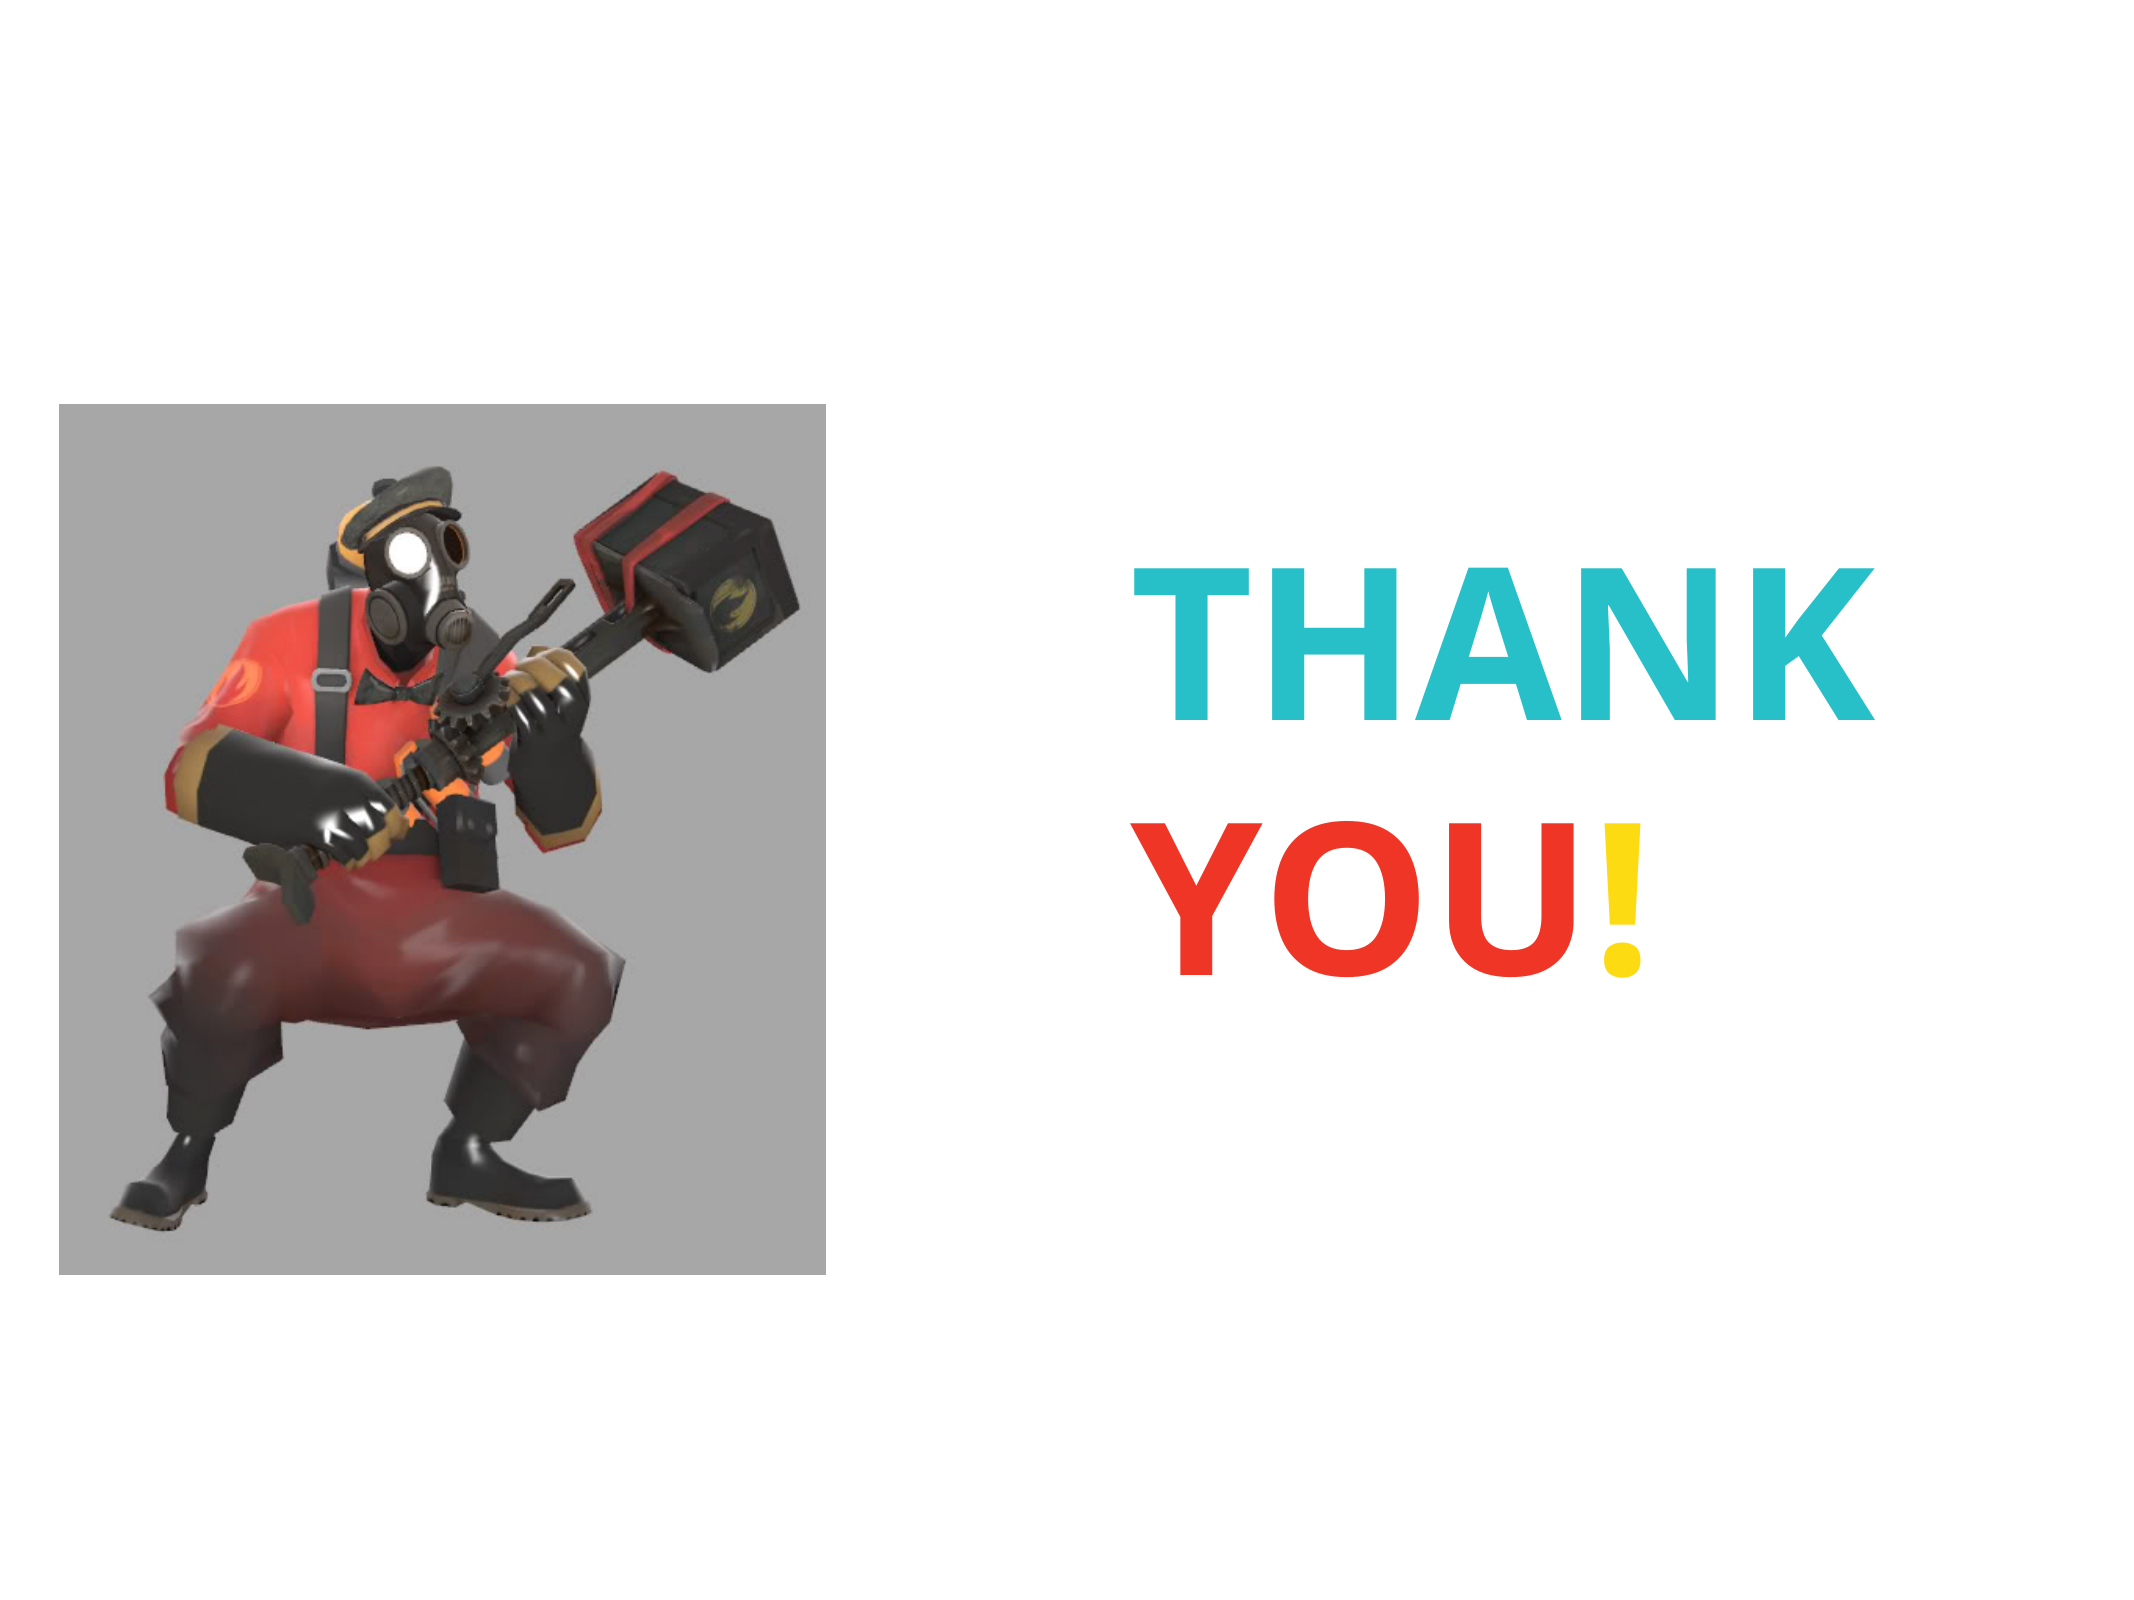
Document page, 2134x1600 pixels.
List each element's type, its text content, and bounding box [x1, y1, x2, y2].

picture [59, 404, 826, 1276]
text_box THANK YOU! [1120, 508, 2096, 930]
text_box THANK YOU! [1308, 848, 1385, 930]
